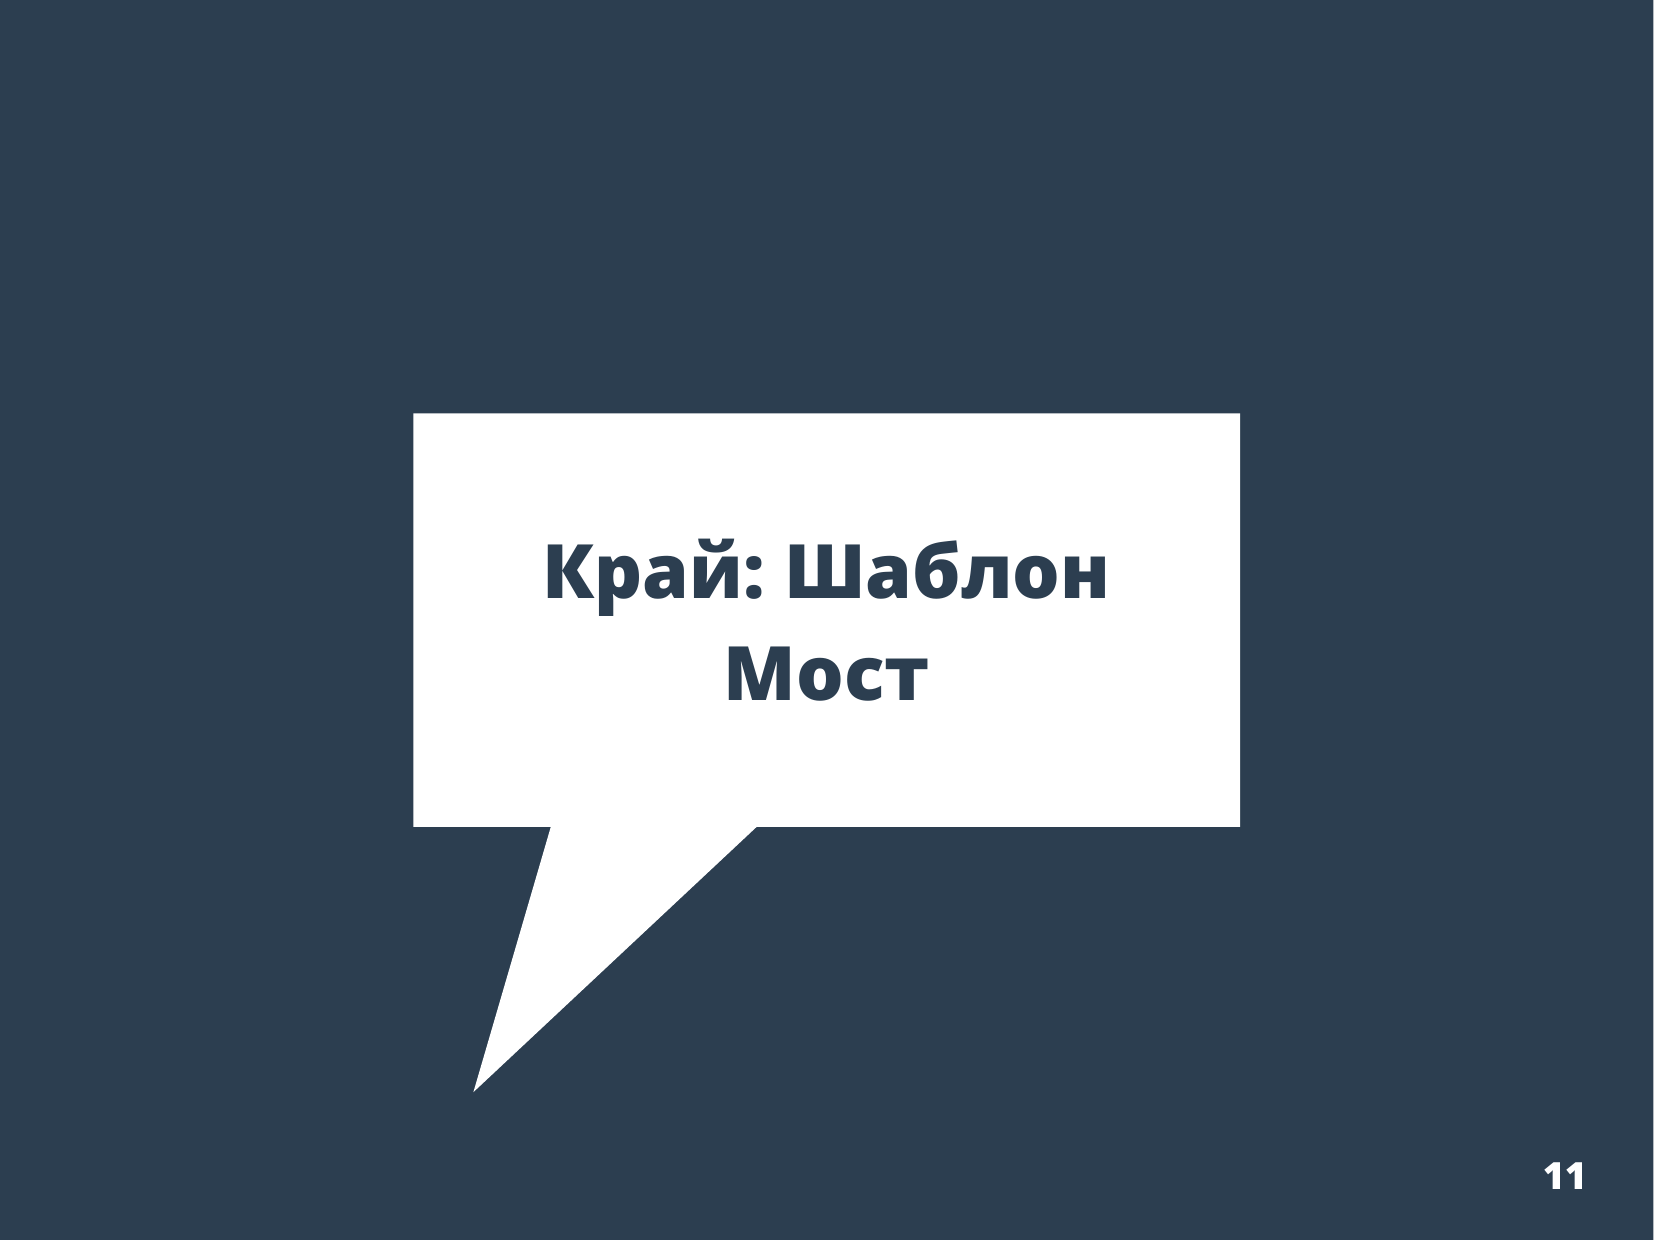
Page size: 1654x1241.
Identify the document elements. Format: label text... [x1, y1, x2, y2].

title Край: Шаблон Мост [442, 442, 1211, 798]
